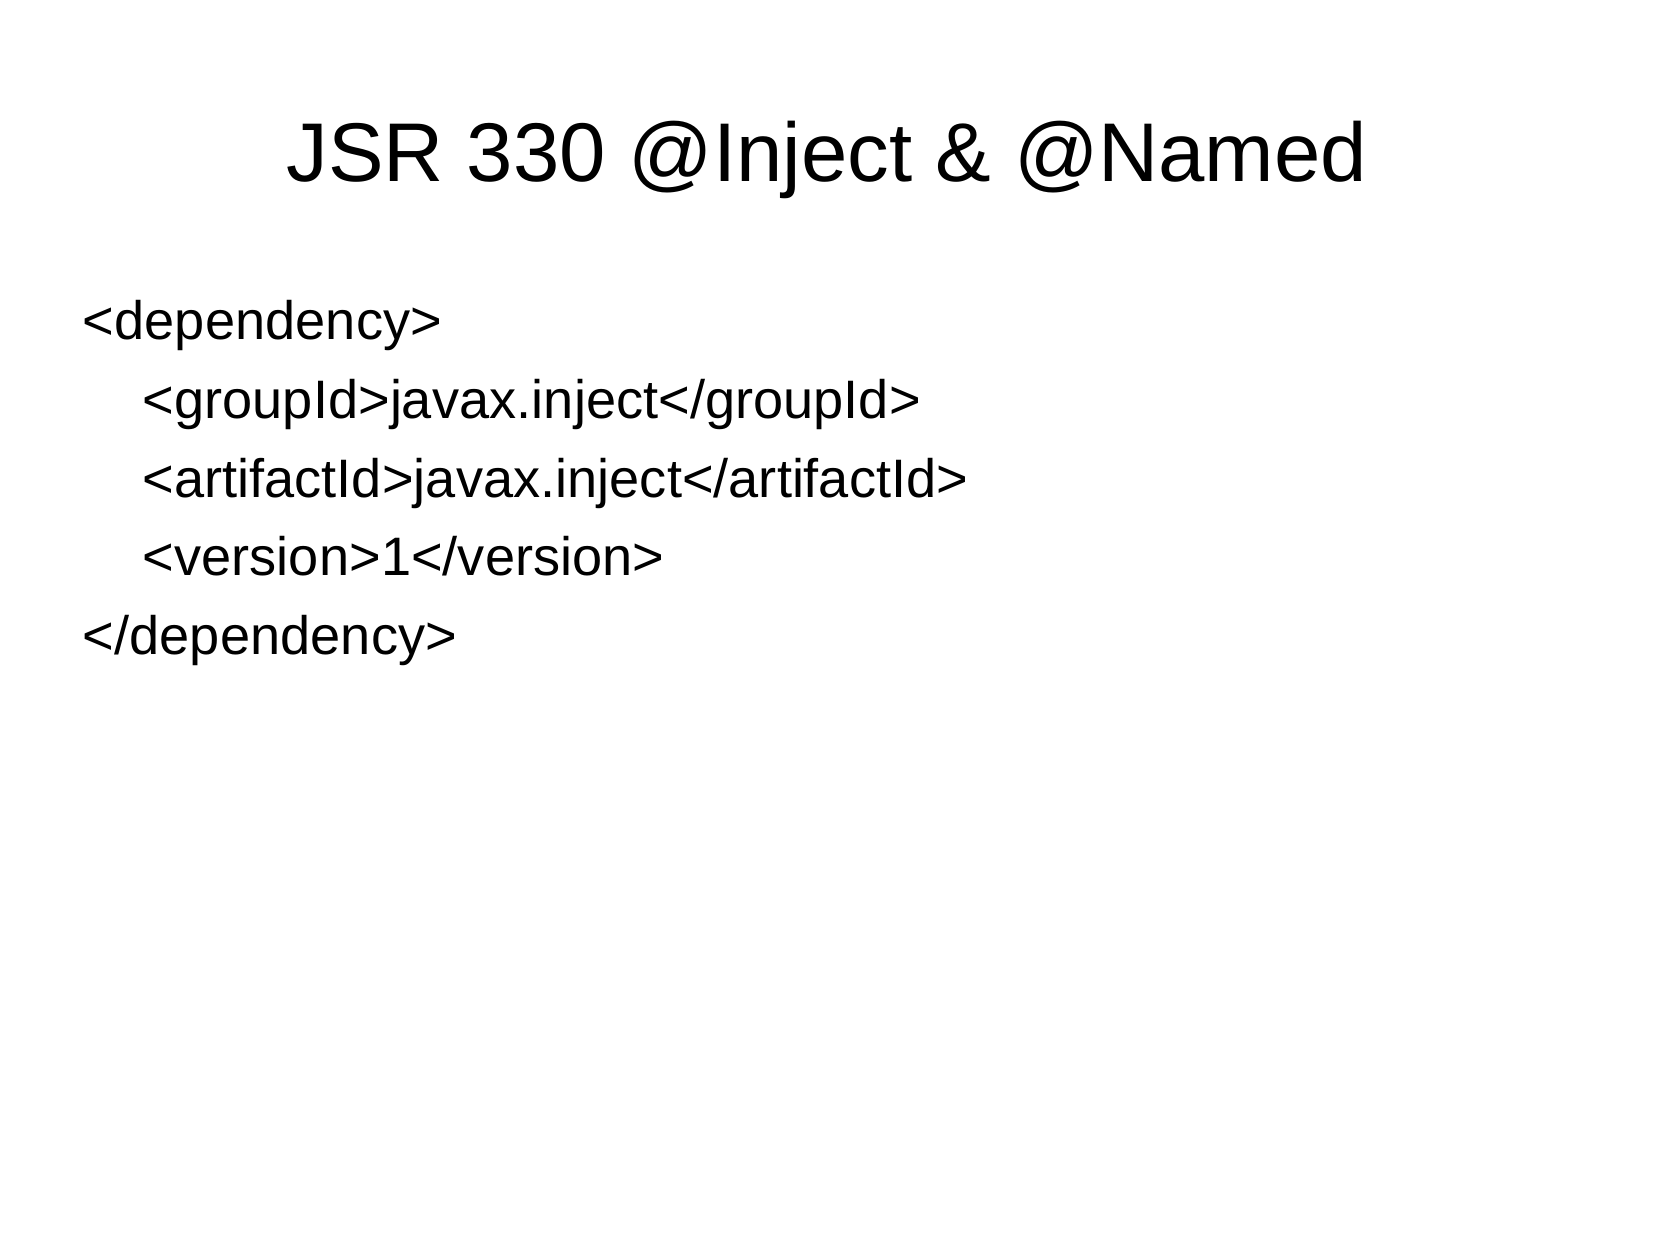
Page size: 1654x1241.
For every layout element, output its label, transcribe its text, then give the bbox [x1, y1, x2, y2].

list <dependency> <groupId>javax.inject</groupId> <artifactId>javax.inject</artifactId> <version>1</version> </dependency> [82, 290, 1571, 1010]
title JSR 330 @Inject & @Named [82, 49, 1571, 257]
